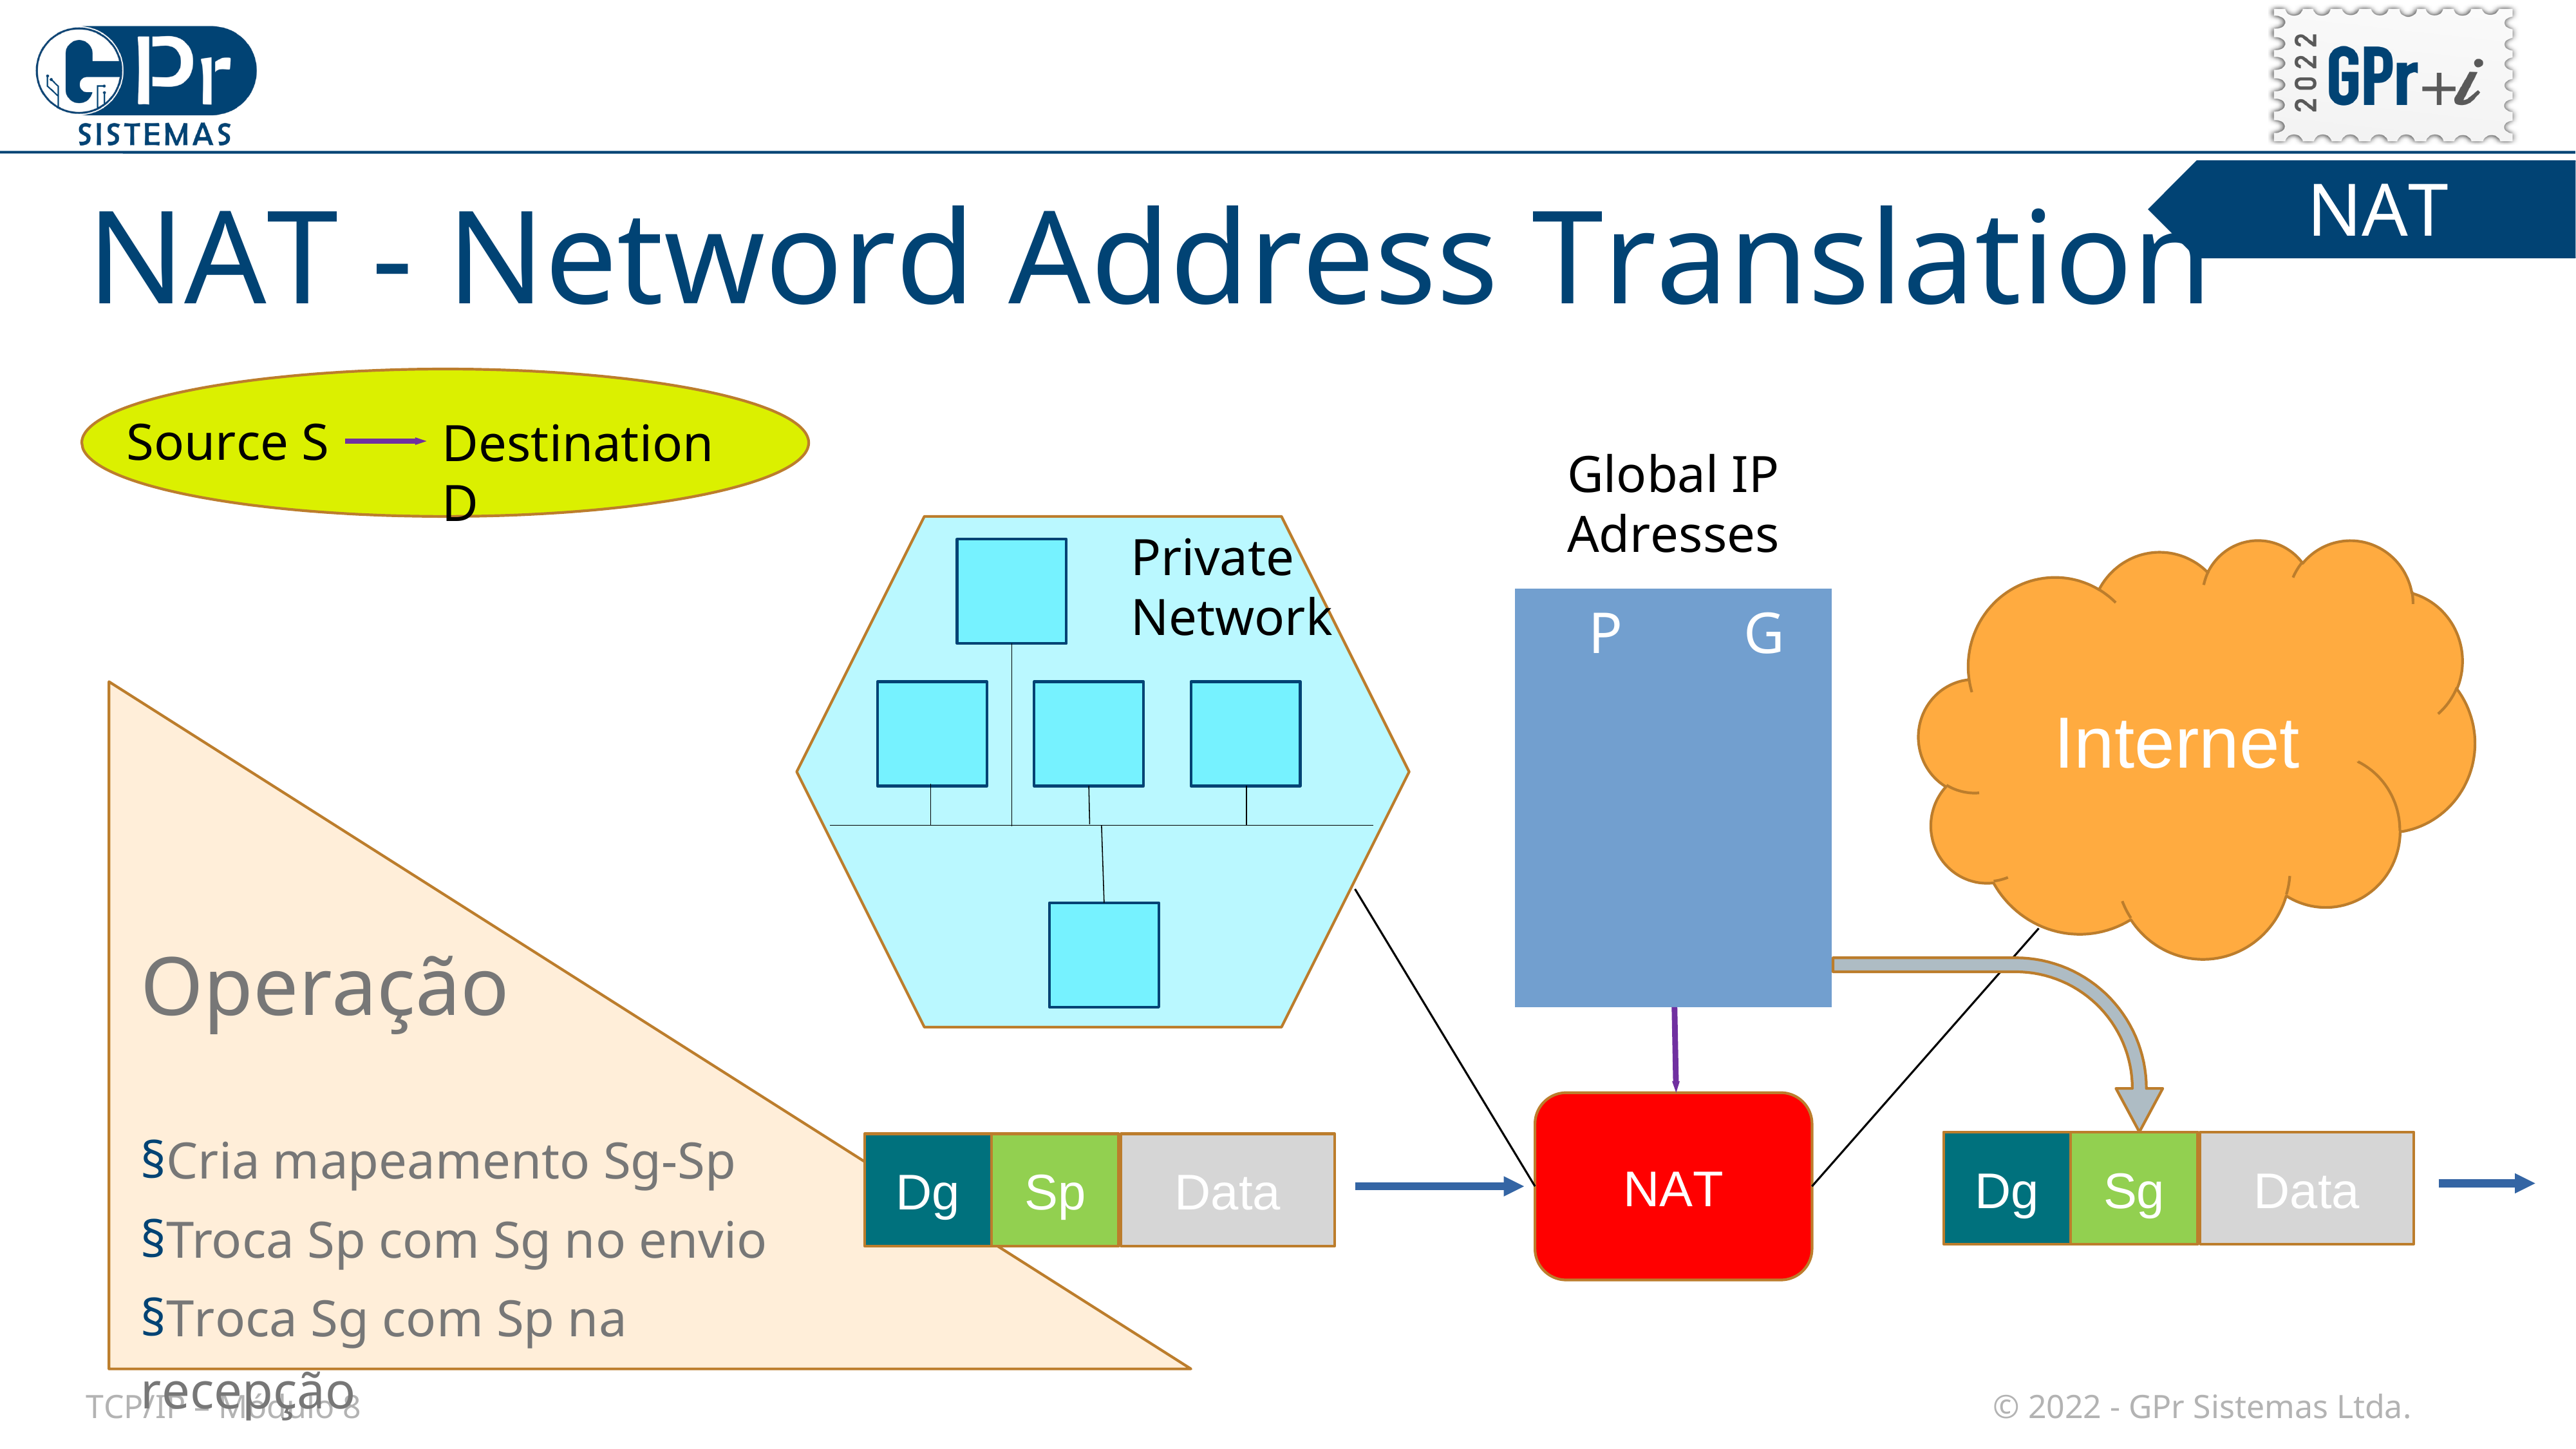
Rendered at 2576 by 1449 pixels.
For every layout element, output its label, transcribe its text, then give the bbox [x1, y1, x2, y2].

text_box Destination D [432, 406, 737, 477]
text_box Global IP Adresses [1557, 437, 1795, 569]
table_cell [1515, 802, 1673, 871]
text_box Data [2200, 1132, 2414, 1244]
table_cell [1673, 734, 1832, 802]
text_box Source S [117, 405, 355, 477]
table_header P [1515, 589, 1673, 666]
text_box Data [1121, 1134, 1335, 1246]
text_box Dg [1944, 1132, 2071, 1244]
table_cell [1515, 734, 1673, 802]
table_cell [1515, 871, 1673, 939]
text_box [2189, 160, 2219, 169]
picture [34, 26, 257, 147]
text_box NAT [2219, 157, 2537, 256]
text_box [109, 681, 469, 1369]
table_cell [1673, 939, 1832, 1007]
text_box [857, 1157, 1191, 1369]
text_box NAT [1535, 1092, 1812, 1280]
text_box Dg [865, 1134, 992, 1246]
text_box Operação Cria mapeamento Sg-Sp Troca Sp com Sg no envio Troca Sg com Sp na recepção [131, 910, 857, 1369]
text_box [122, 369, 809, 516]
text_box [2496, 160, 2576, 258]
table_cell [1515, 666, 1673, 734]
text_box [796, 516, 1409, 1027]
table_cell [1673, 871, 1832, 939]
text_box Sg [2071, 1132, 2198, 1244]
table_cell [1673, 802, 1832, 871]
text_box Sp [992, 1134, 1118, 1246]
table_cell [1673, 666, 1832, 734]
picture [2268, 4, 2519, 145]
list NAT - Netword Address Translation [81, 169, 2496, 343]
text_box [1833, 958, 2163, 1132]
text_box Private Network [1121, 520, 1359, 652]
table_header G [1673, 589, 1832, 666]
text_box [451, 489, 471, 516]
table_cell [1515, 939, 1673, 1007]
text_box Internet [1918, 540, 2476, 960]
text_box [82, 411, 117, 475]
